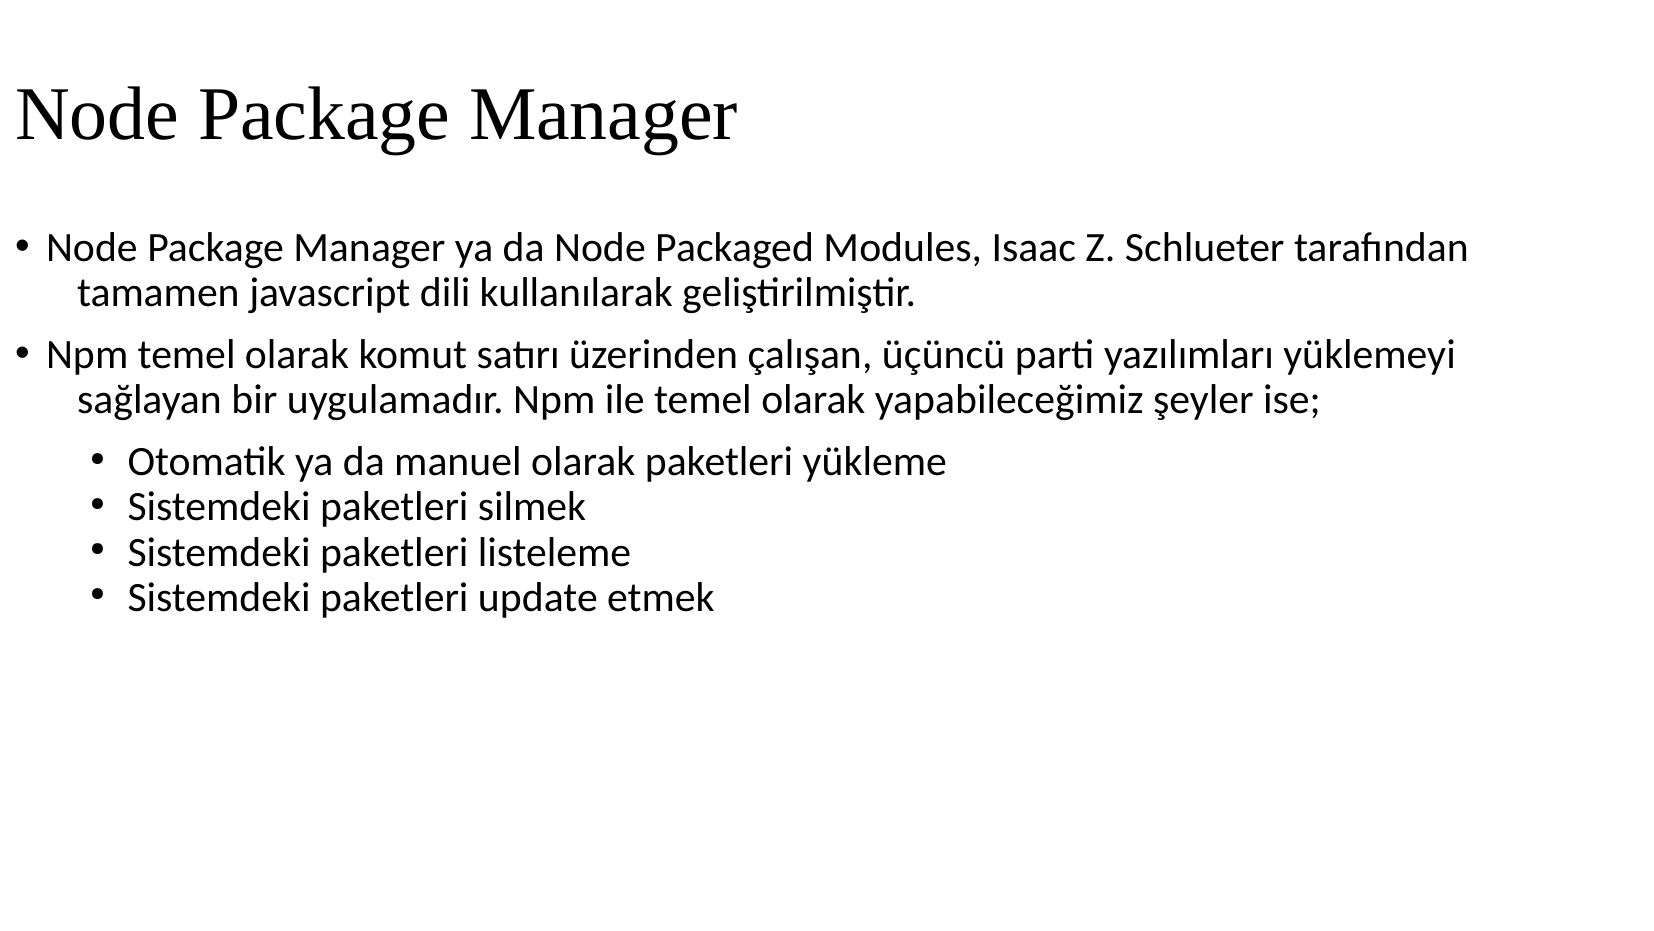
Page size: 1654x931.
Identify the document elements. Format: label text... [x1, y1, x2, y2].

list Node Package Manager ya da Node Packaged Modules, Isaac Z. Schlueter tarafından tamamen javascript dili kullanılarak geliştirilmiştir. Npm temel olarak komut satırı üzerinden çalışan, üçüncü parti yazılımları yüklemeyi sağlayan bir uygulamadır. Npm ile temel olarak yapabileceğimiz şeyler ise; Otomatik ya da manuel olarak paketleri yükleme Sistemdeki paketleri silmek Sistemdeki paketleri listeleme Sistemdeki paketleri update etmek [0, 217, 1489, 758]
title Node Package Manager [0, 36, 1489, 193]
